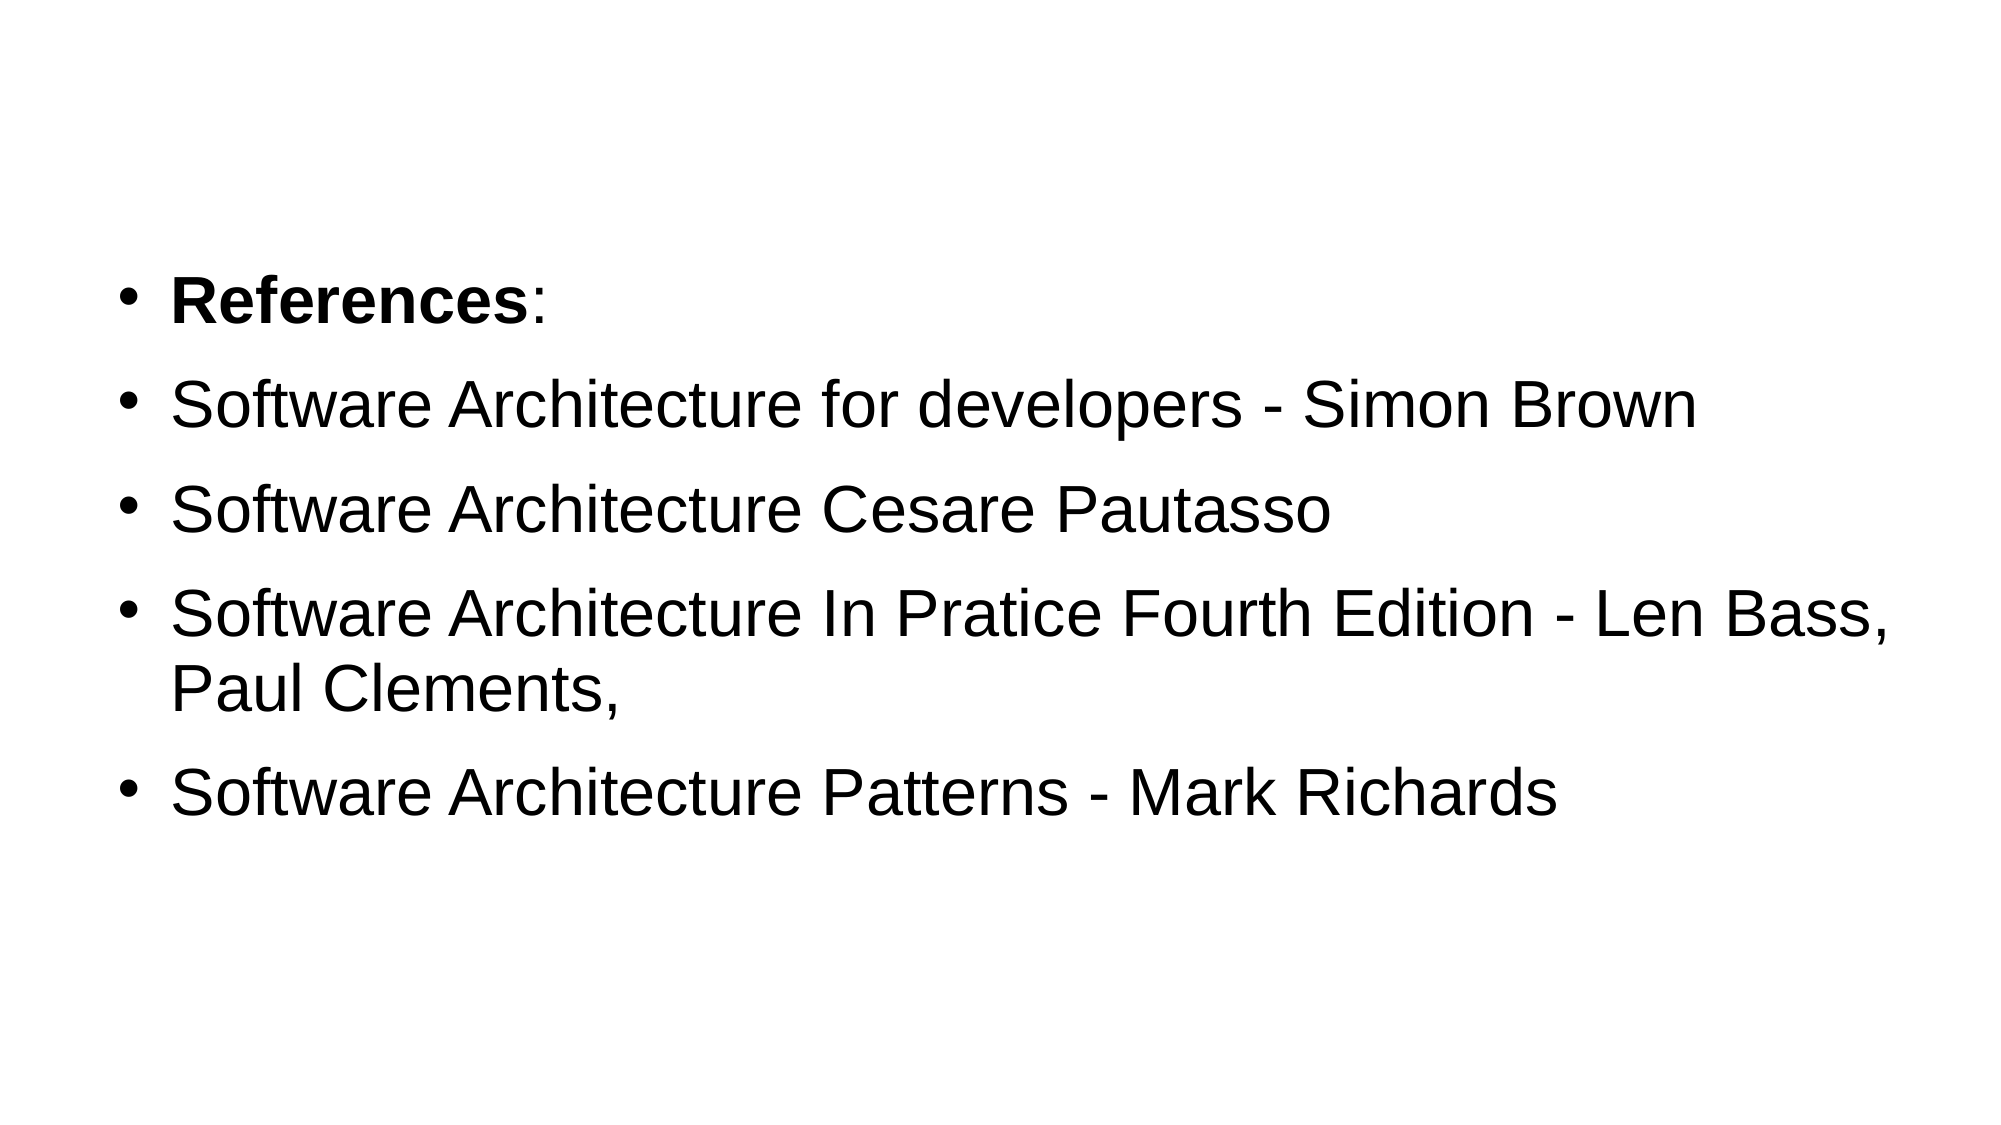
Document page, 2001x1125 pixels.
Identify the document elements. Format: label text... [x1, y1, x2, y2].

list References: Software Architecture for developers - Simon Brown Software Architecture Cesare Pautasso Software Architecture In Pratice Fourth Edition - Len Bass, Paul Clements, Software Architecture Patterns - Mark Richards [99, 263, 1900, 916]
